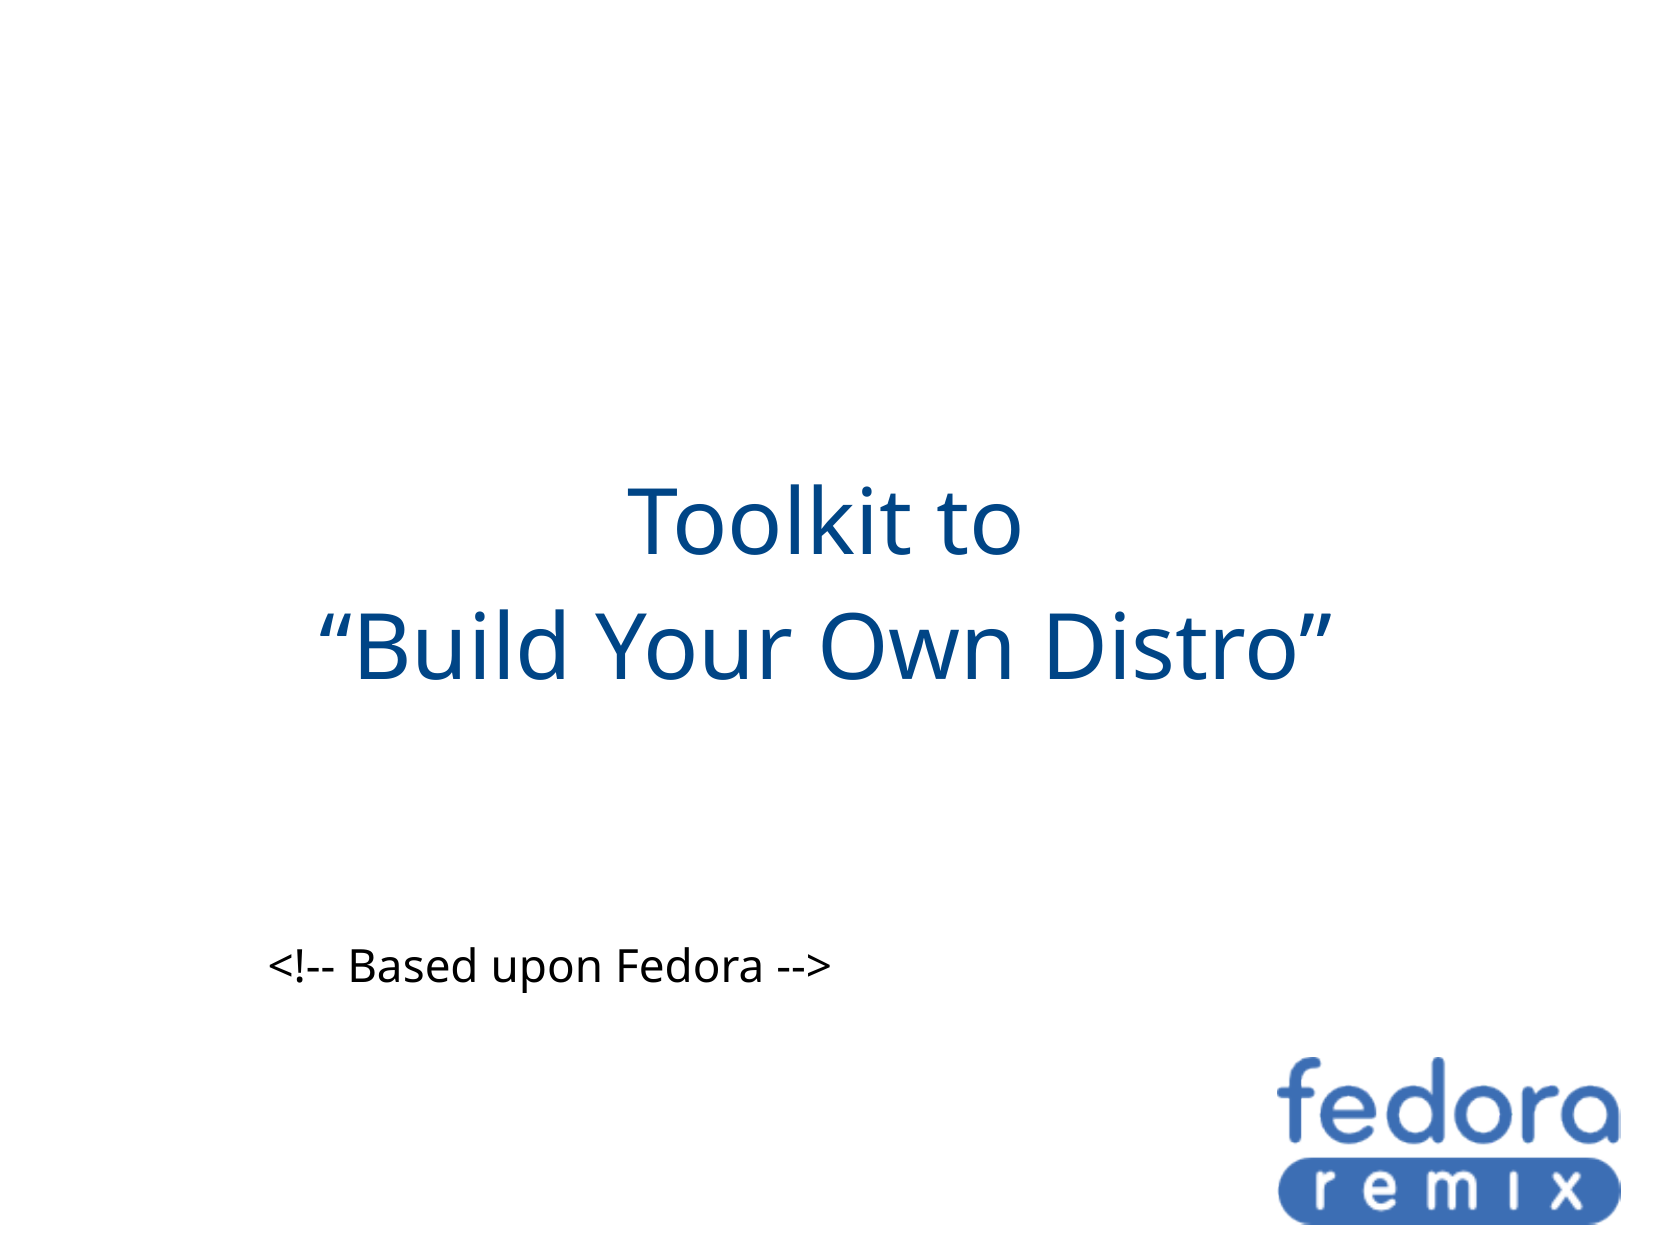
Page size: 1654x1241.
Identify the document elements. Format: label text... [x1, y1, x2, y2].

title <!-- Based upon Fedora --> [49, 916, 1051, 1013]
picture [1277, 1057, 1621, 1225]
title Toolkit to “Build Your Own Distro” [82, 478, 1571, 685]
